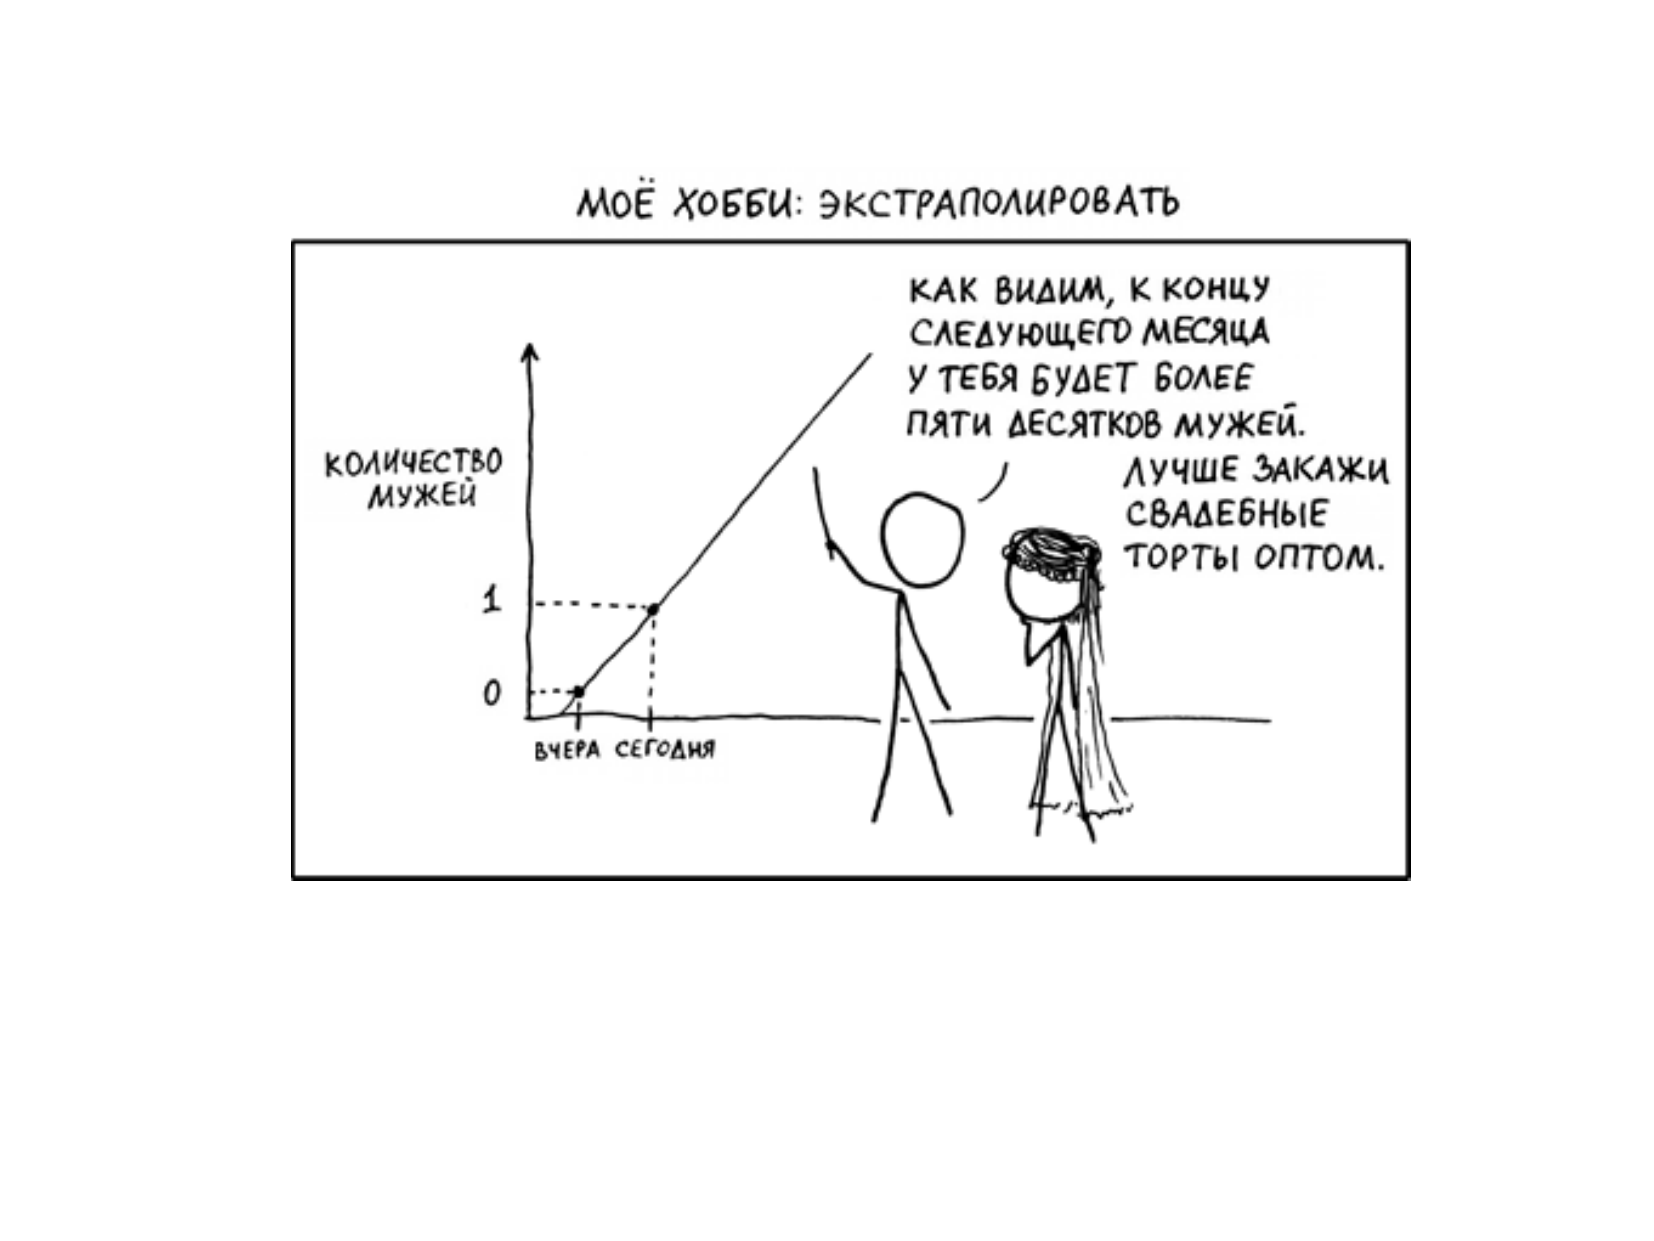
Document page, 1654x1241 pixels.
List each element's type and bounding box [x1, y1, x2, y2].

picture [291, 164, 1411, 881]
